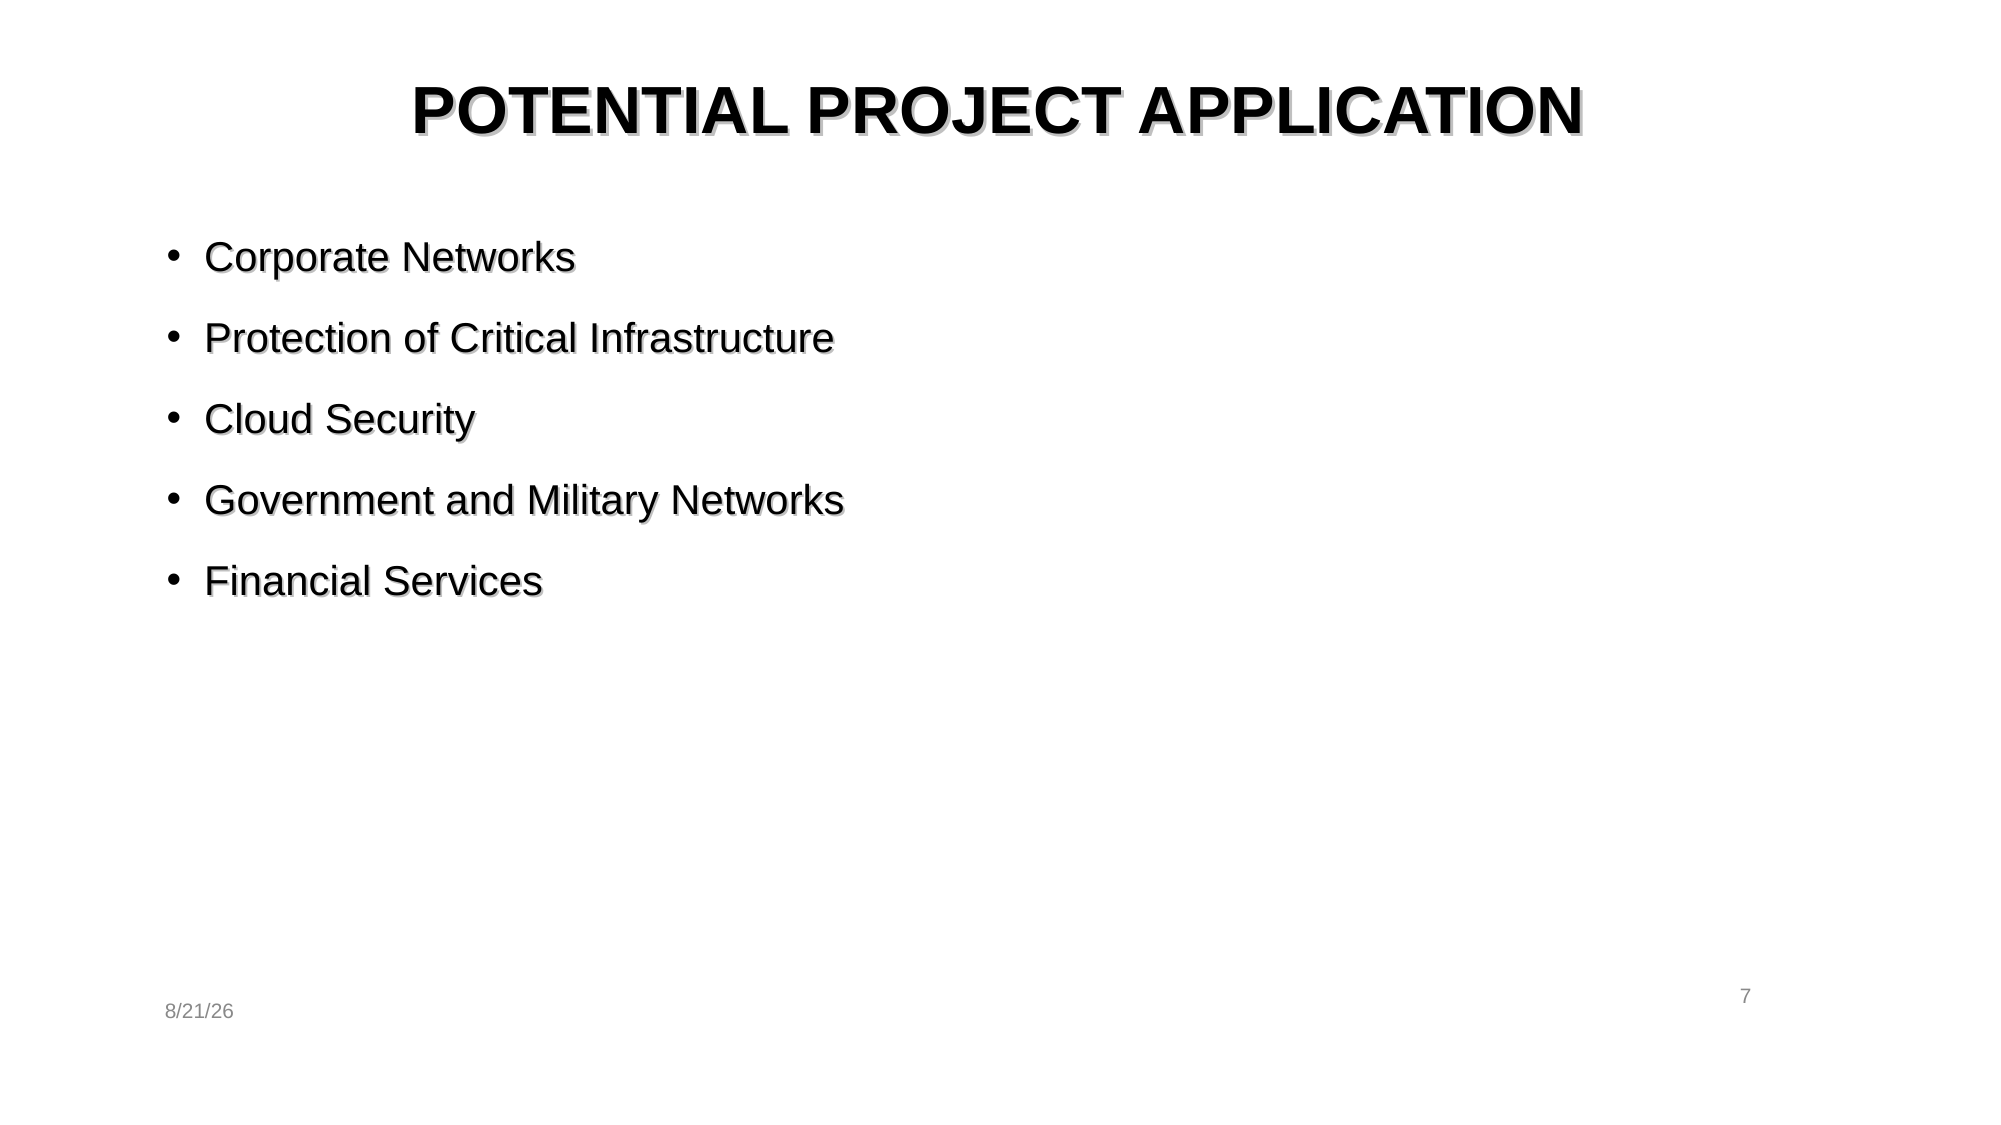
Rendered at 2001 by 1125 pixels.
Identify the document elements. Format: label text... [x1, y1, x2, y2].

slide_number 7 [1724, 965, 1849, 1025]
list Corporate Networks Protection of Critical Infrastructure Cloud Security Government and Military Networks Financial Services [151, 212, 1851, 981]
slide_number December 27, 2024 [149, 980, 583, 1040]
title Potential project application [149, 55, 1849, 169]
